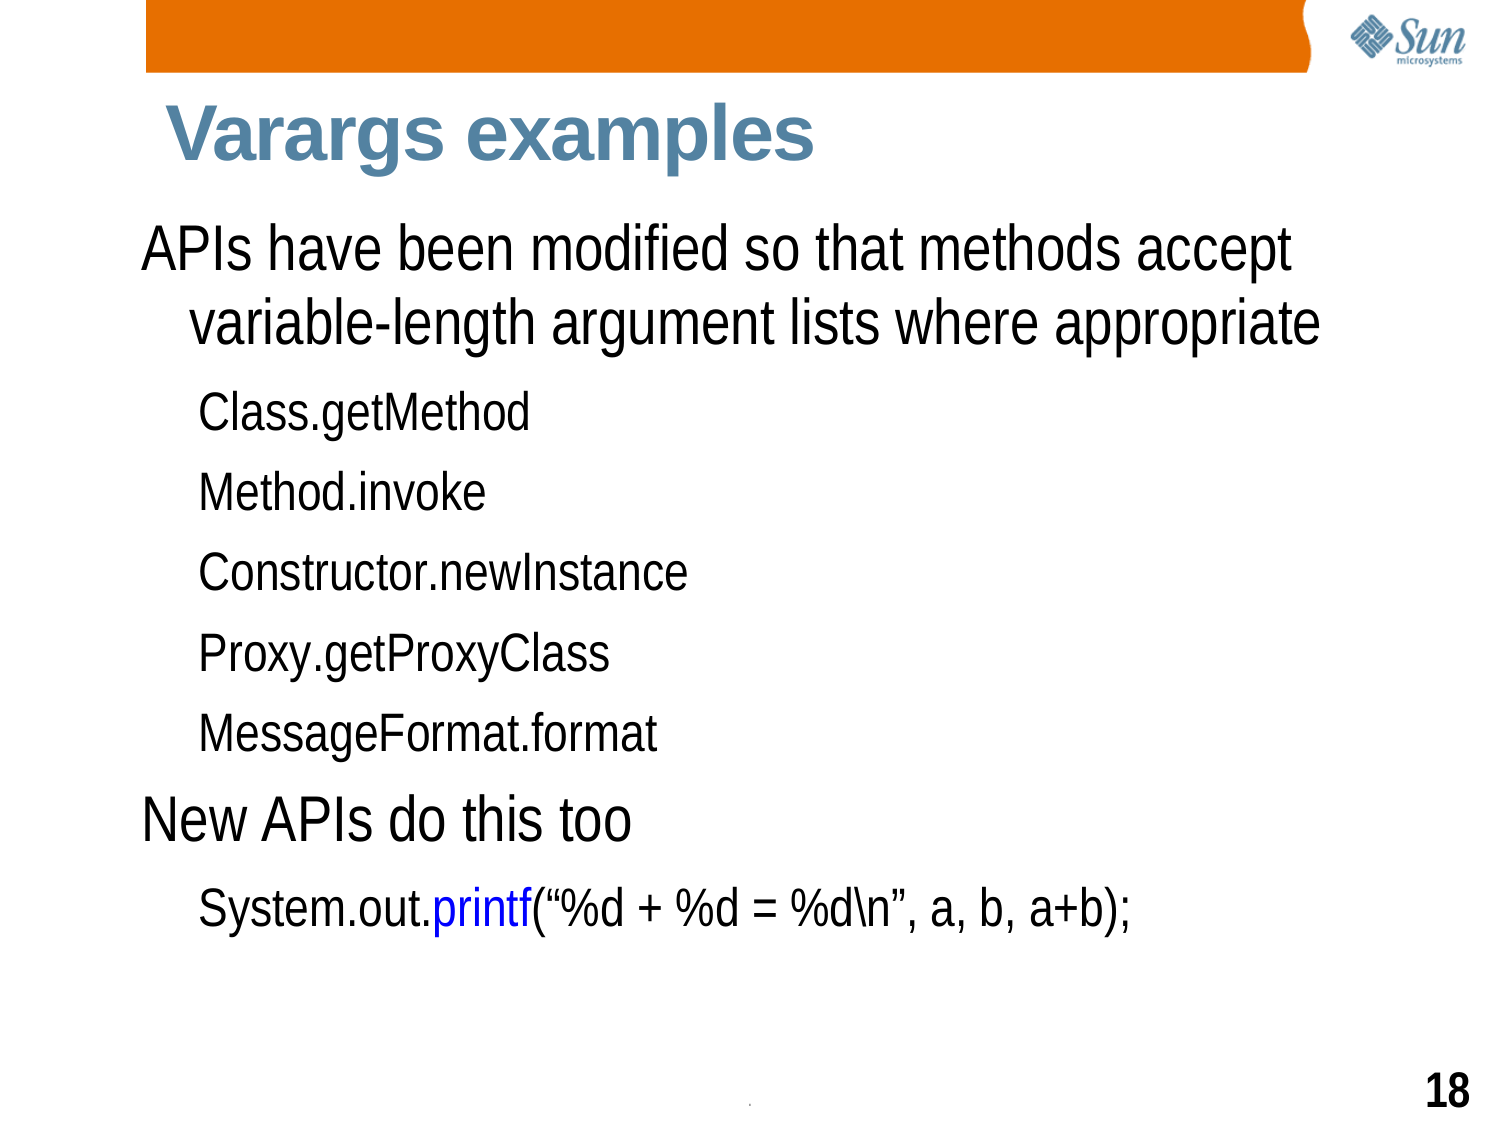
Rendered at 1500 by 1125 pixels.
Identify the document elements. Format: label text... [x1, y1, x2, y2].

list APIs have been modified so that methods accept variable-length argument lists where appropriate Class.getMethod Method.invoke Constructor.newInstance Proxy.getProxyClass MessageFormat.format New APIs do this too System.out.printf(“%d + %d = %d\n”, a, b, a+b); [121, 210, 1403, 1073]
title Varargs examples [164, 96, 1421, 190]
picture [146, 0, 1500, 75]
